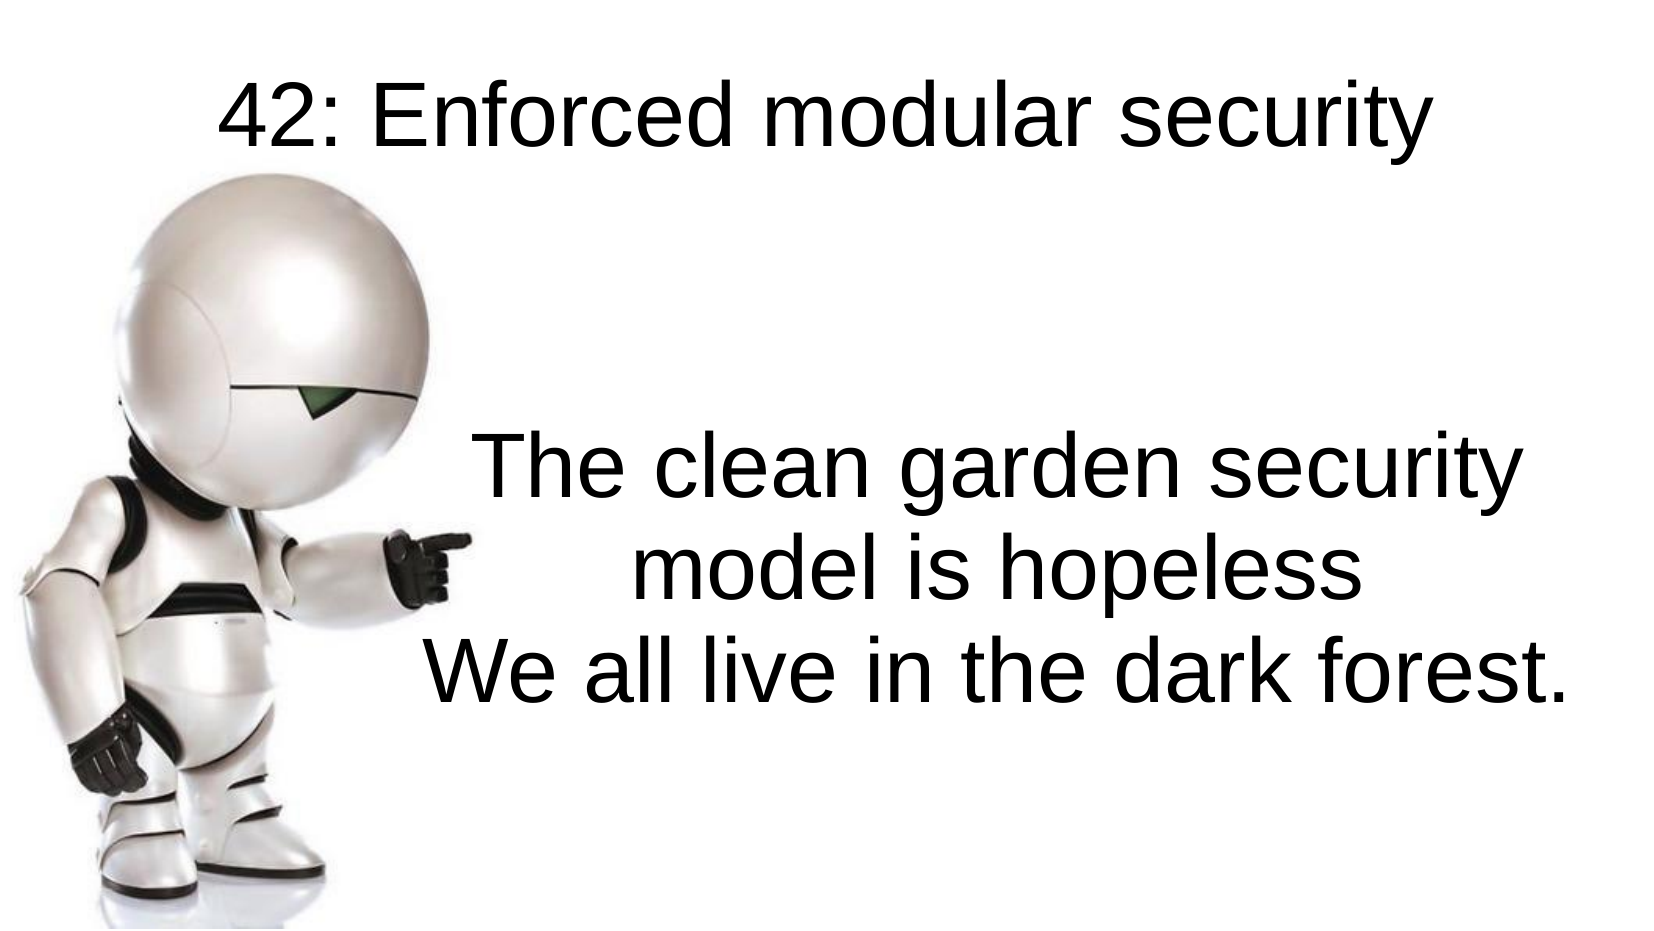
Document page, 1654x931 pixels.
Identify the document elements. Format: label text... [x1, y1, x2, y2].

title 42: Enforced modular security [82, 37, 1571, 193]
picture [0, 147, 782, 929]
title The clean garden security model is hopeless We all live in the dark forest. [383, 361, 1613, 774]
